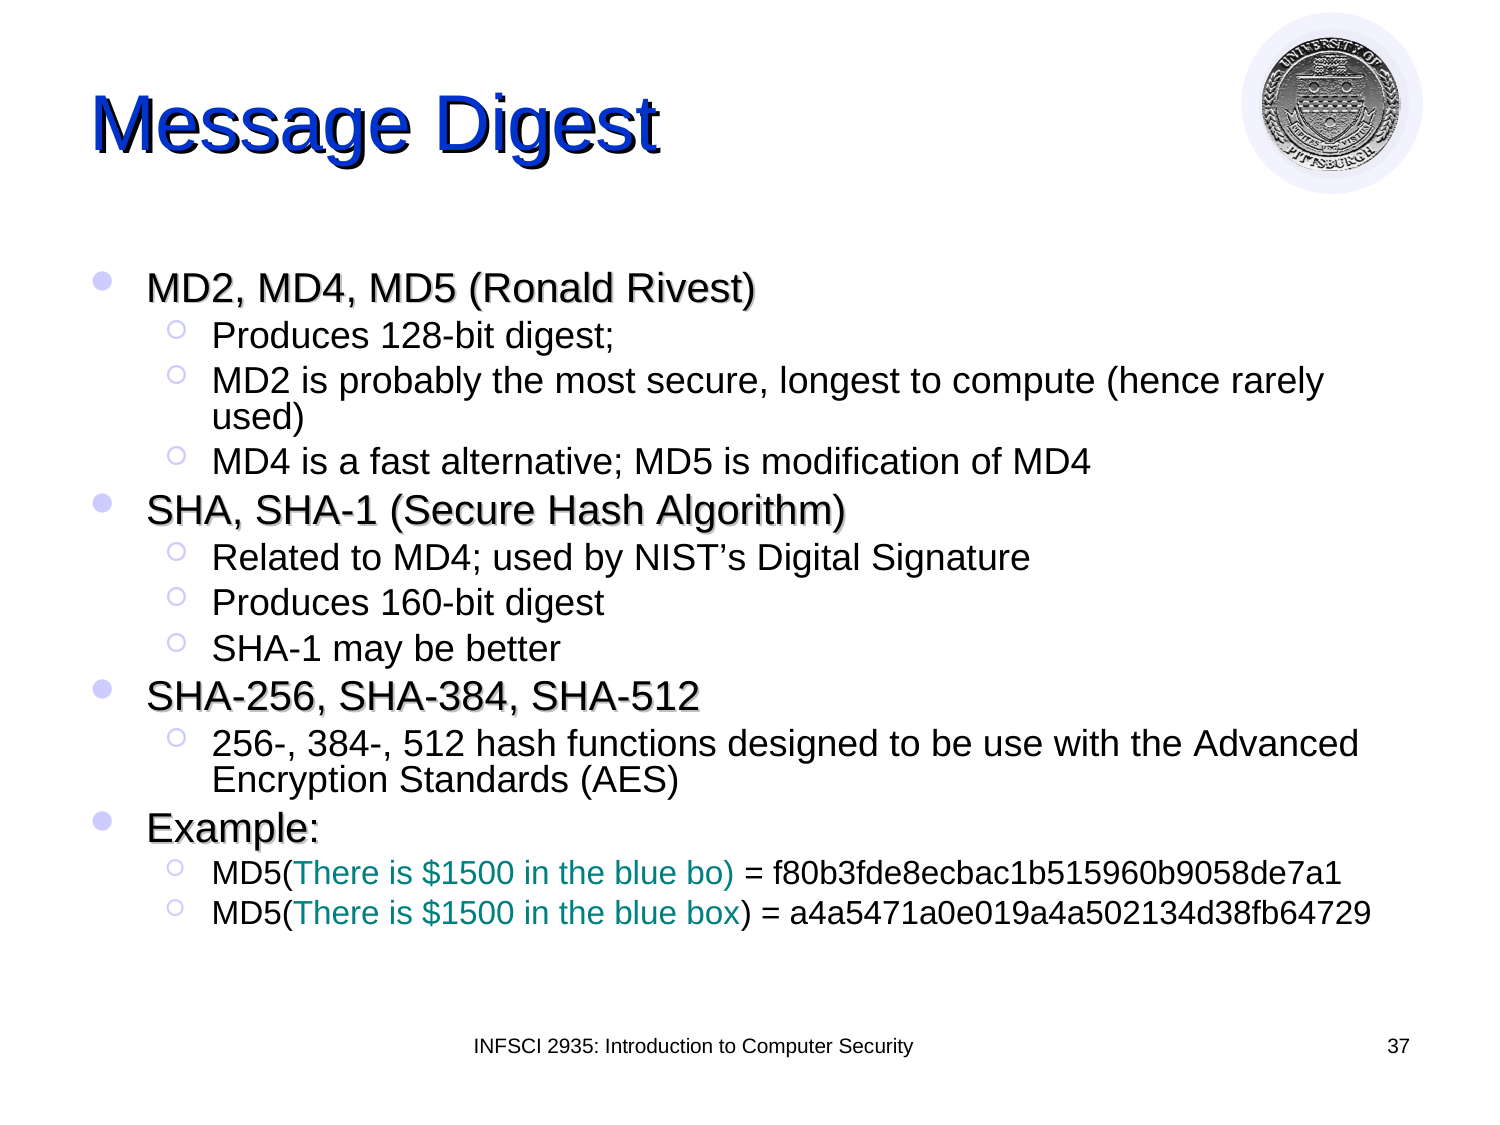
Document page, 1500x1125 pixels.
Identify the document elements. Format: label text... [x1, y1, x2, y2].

title Message Digest [75, 24, 1426, 213]
list MD2, MD4, MD5 (Ronald Rivest) Produces 128-bit digest; MD2 is probably the most secure, longest to compute (hence rarely used) MD4 is a fast alternative; MD5 is modification of MD4 SHA, SHA-1 (Secure Hash Algorithm) Related to MD4; used by NIST’s Digital Signature Produces 160-bit digest SHA-1 may be better SHA-256, SHA-384, SHA-512 256-, 384-, 512 hash functions designed to be use with the Advanced Encryption Standards (AES) Example: MD5(There is $1500 in the blue bo) = f80b3fde8ecbac1b515960b9058de7a1 MD5(There is $1500 in the blue box) = a4a5471a0e019a4a502134d38fb64729 [75, 262, 1426, 1026]
